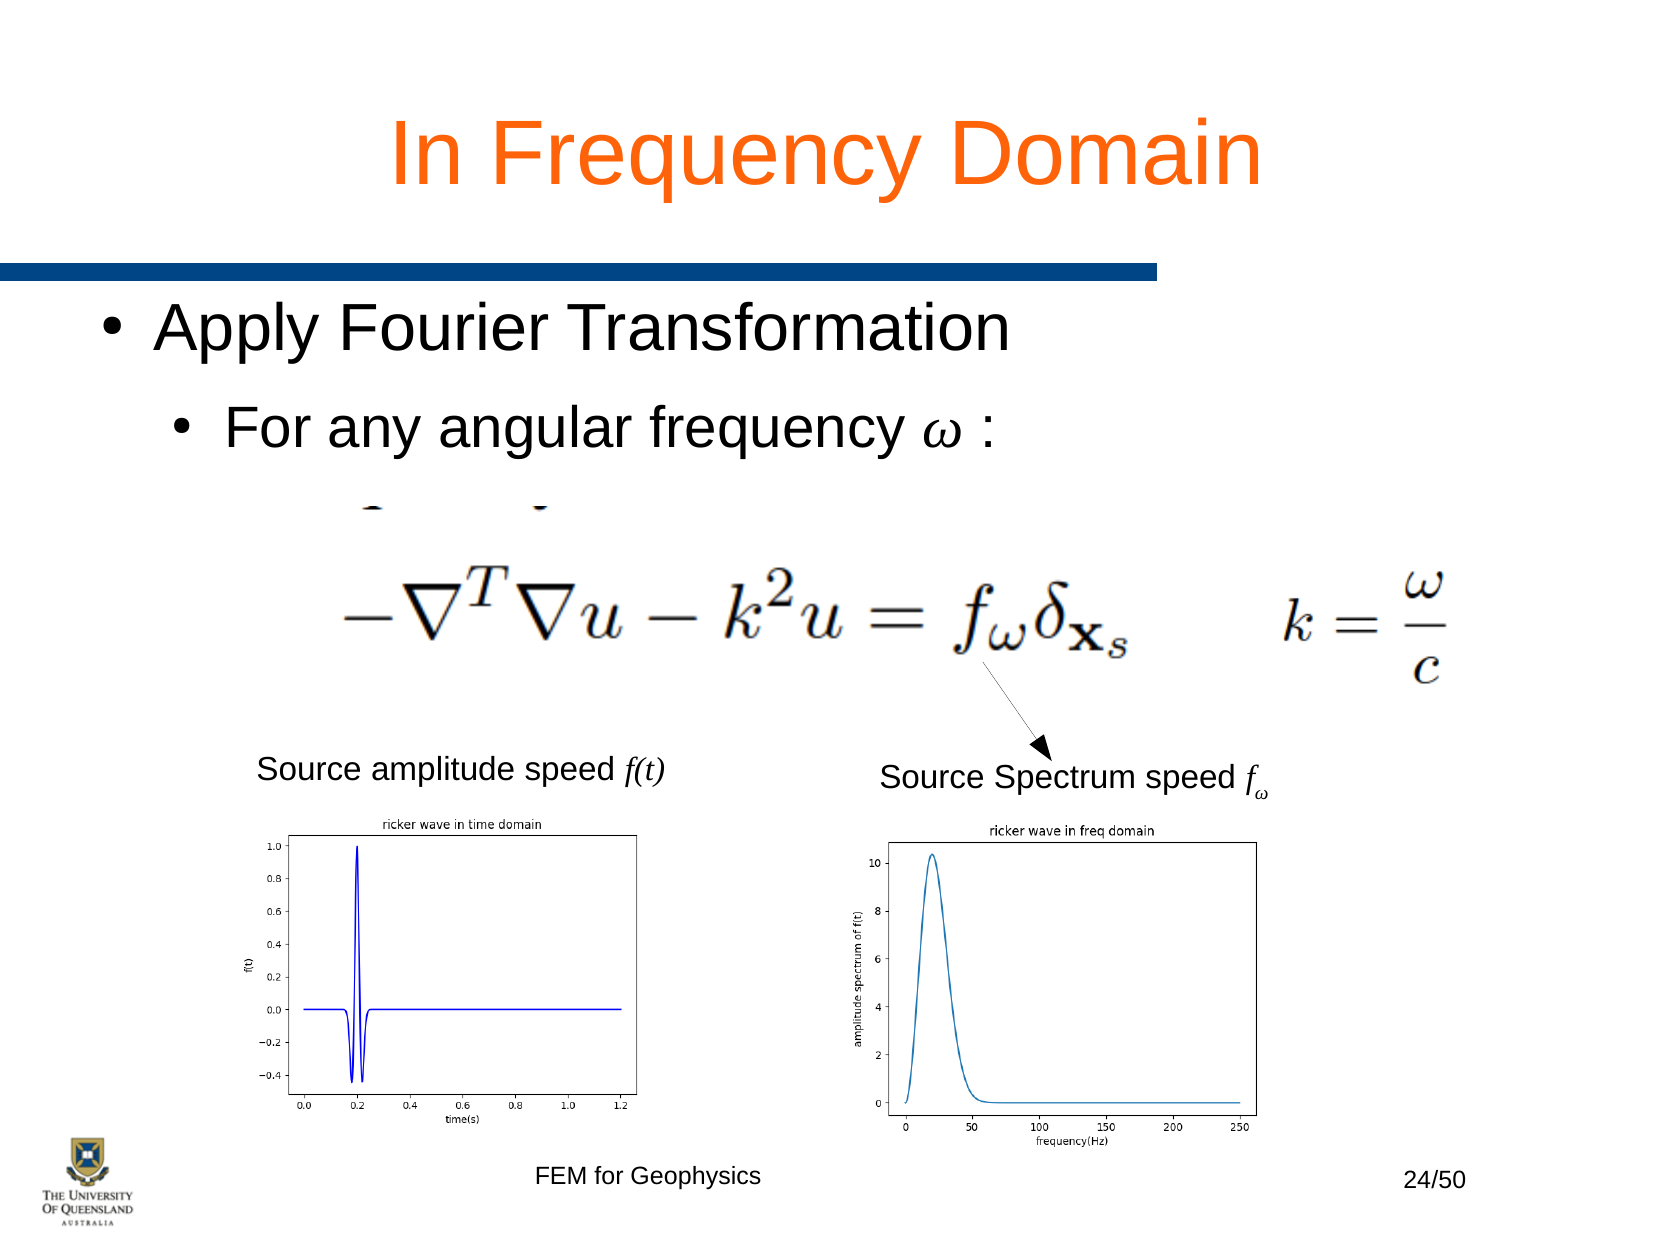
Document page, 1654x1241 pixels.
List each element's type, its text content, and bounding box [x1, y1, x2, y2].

title In Frequency Domain [82, 49, 1571, 257]
picture [257, 506, 1491, 711]
text_box Source Spectrum speed fω [864, 751, 1284, 812]
picture [829, 799, 1303, 1154]
picture [232, 794, 681, 1131]
text_box Source amplitude speed f(t) [241, 742, 681, 795]
picture [35, 1133, 142, 1235]
list Apply Fourier Transformation For any angular frequency ω : [82, 290, 1571, 1010]
